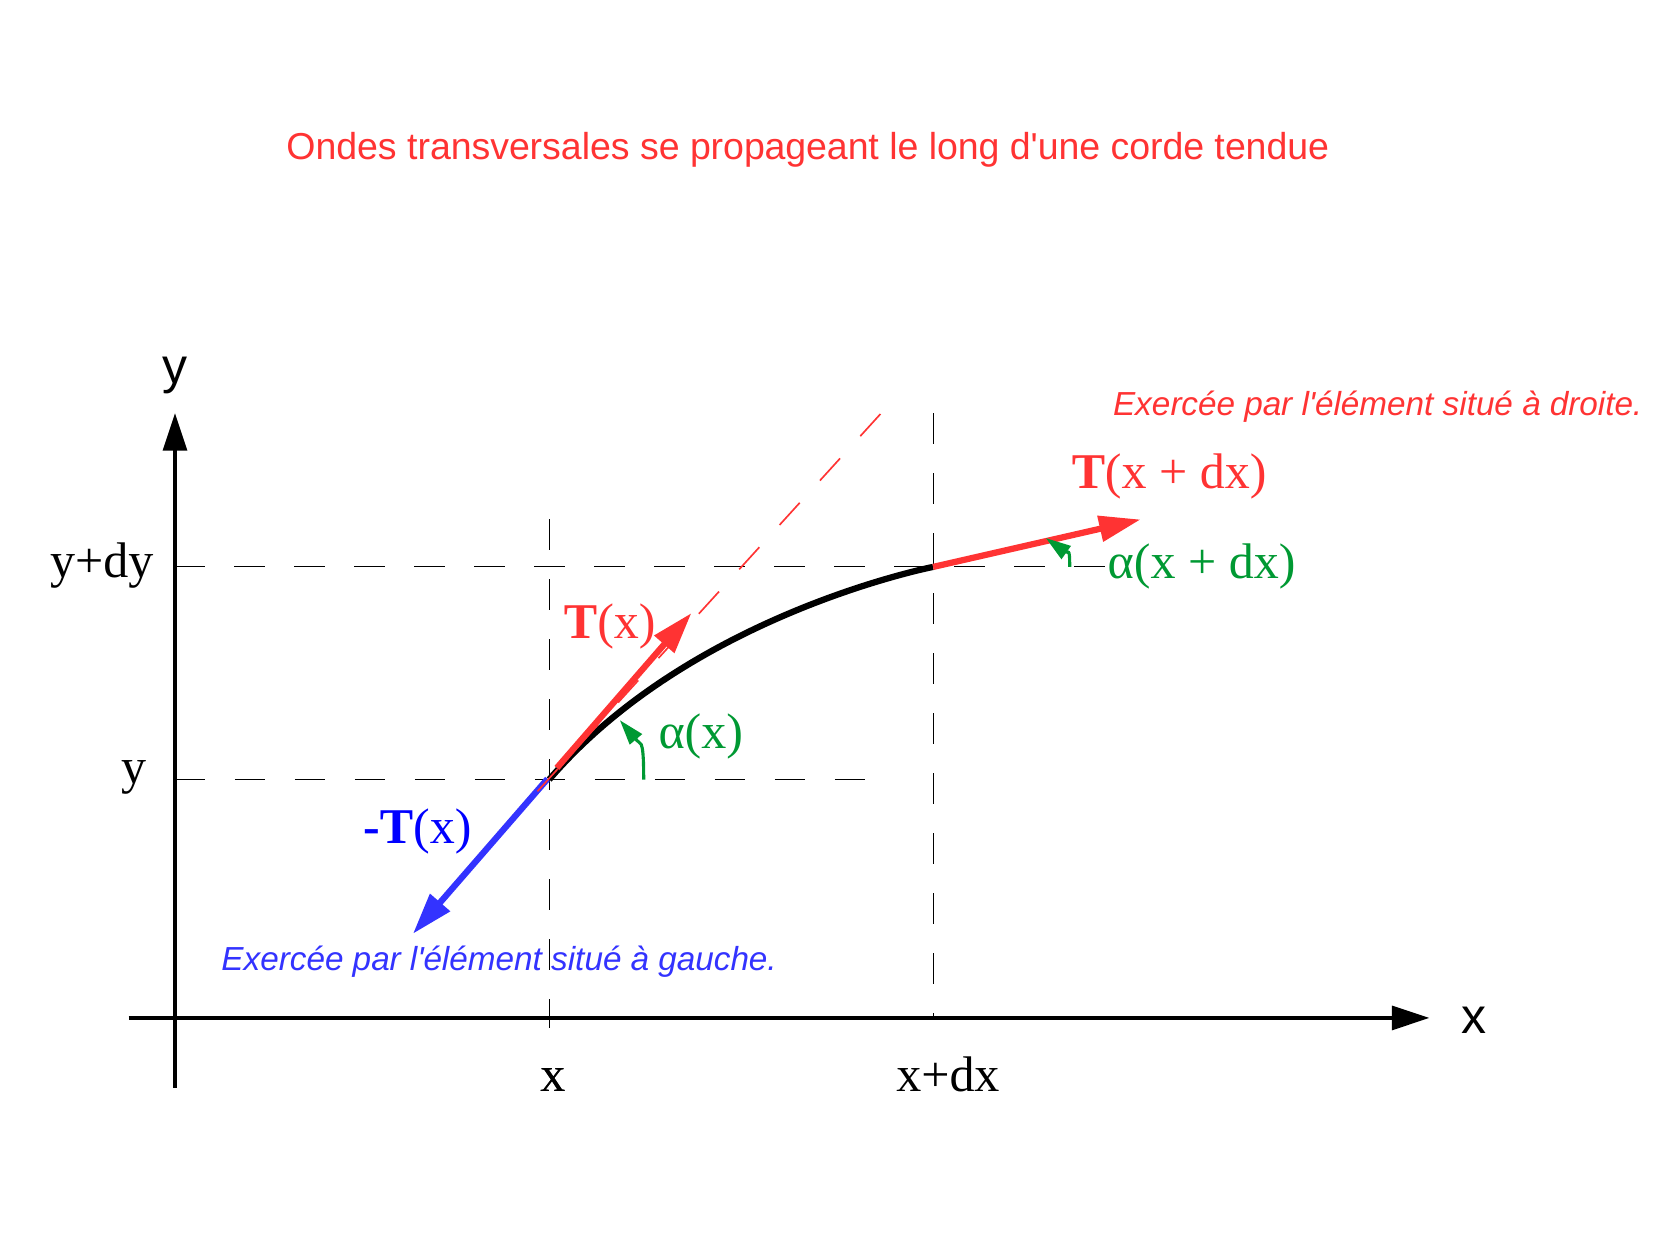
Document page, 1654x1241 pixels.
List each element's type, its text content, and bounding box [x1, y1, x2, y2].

text_box Exercée par l'élément situé à gauche. [206, 933, 810, 993]
text_box T(x + dx) [1057, 437, 1300, 509]
text_box y [106, 732, 166, 804]
text_box T(x) [549, 586, 680, 686]
text_box α(x) [643, 696, 774, 768]
text_box x [525, 1039, 585, 1111]
text_box x [1446, 980, 1495, 1052]
text_box α(x + dx) [1092, 526, 1318, 598]
text_box x+dx [881, 1039, 1047, 1111]
text_box y [147, 330, 207, 402]
text_box Ondes transversales se propageant le long d'une corde tendue [271, 118, 1376, 178]
text_box y+dy [35, 525, 201, 597]
text_box -T(x) [348, 791, 491, 864]
text_box Exercée par l'élément situé à droite. [1098, 377, 1654, 438]
